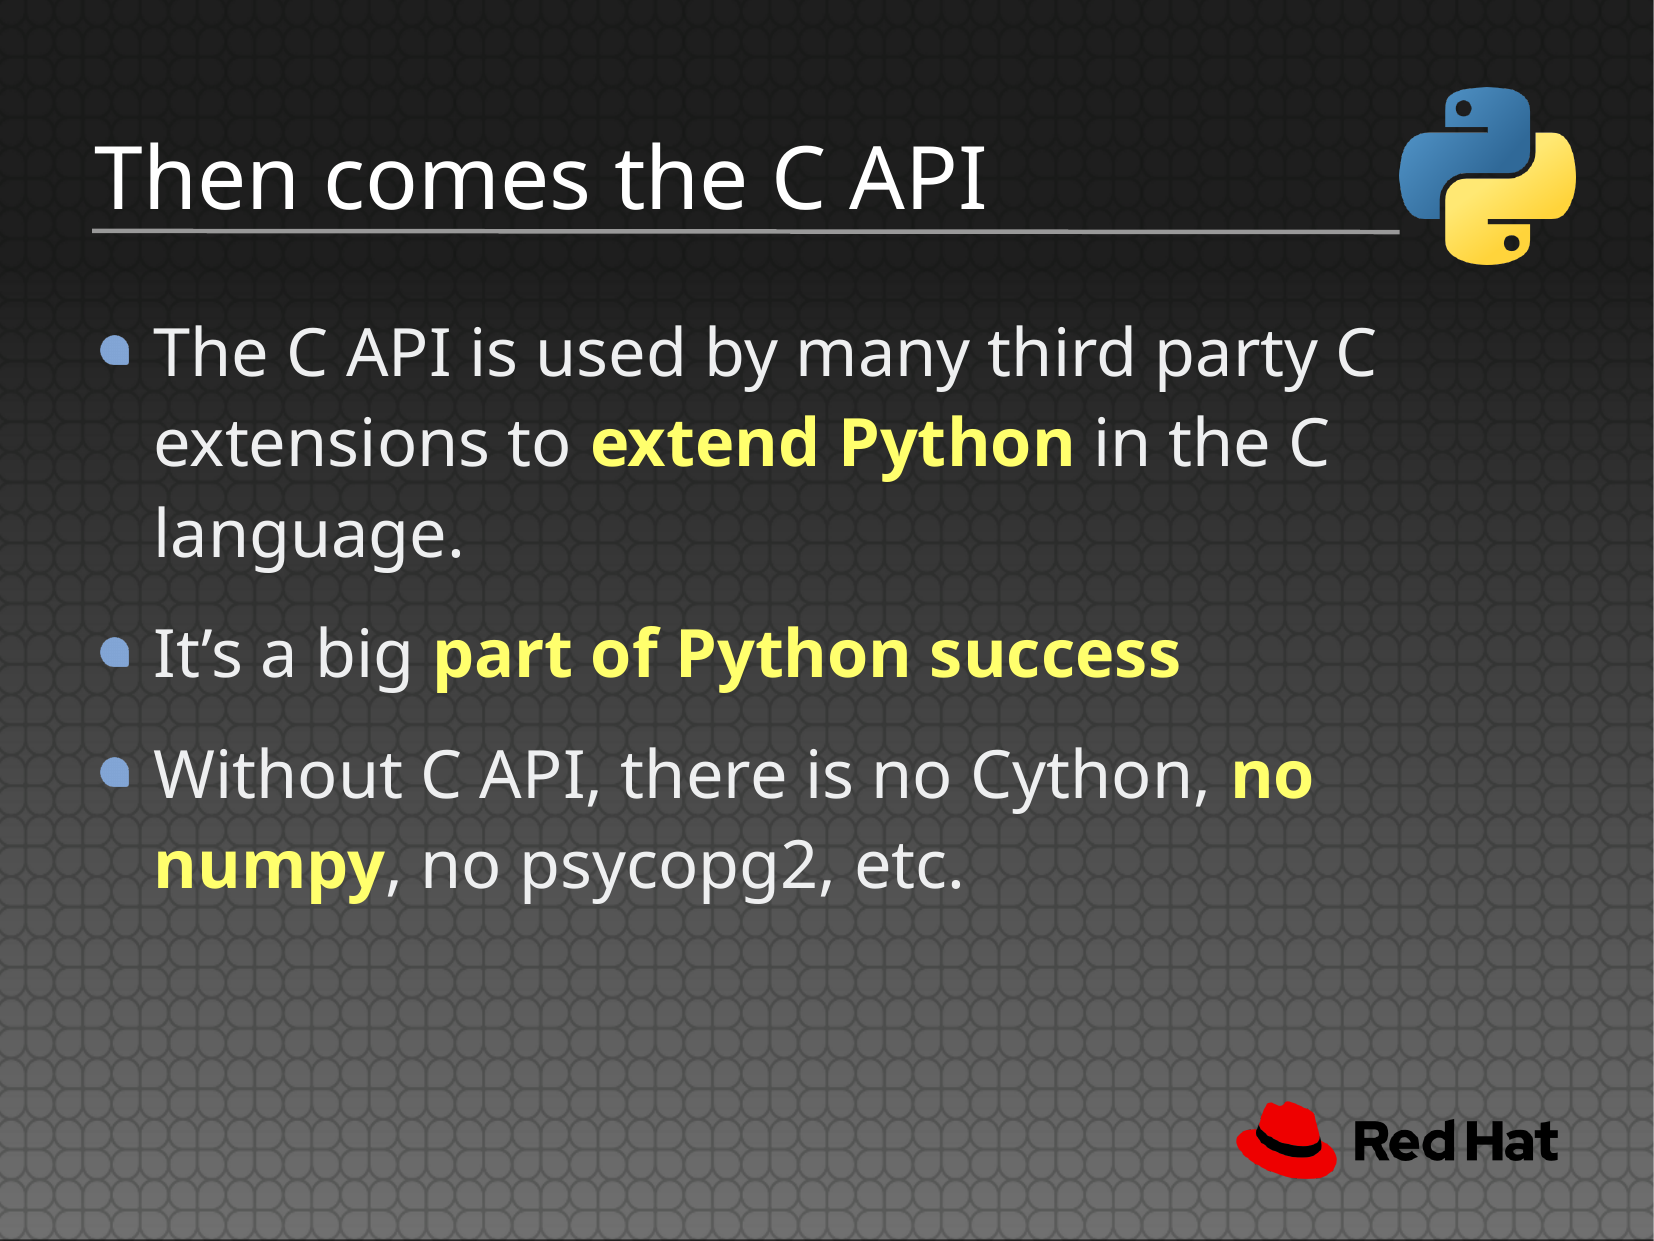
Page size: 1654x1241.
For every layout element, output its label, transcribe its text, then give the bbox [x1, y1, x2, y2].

list The C API is used by many third party C extensions to extend Python in the C language. It’s a big part of Python success Without C API, there is no Cython, no numpy, no psycopg2, etc. [82, 304, 1571, 1045]
title Then comes the C API [94, 100, 1426, 251]
picture [0, 0, 1654, 1241]
